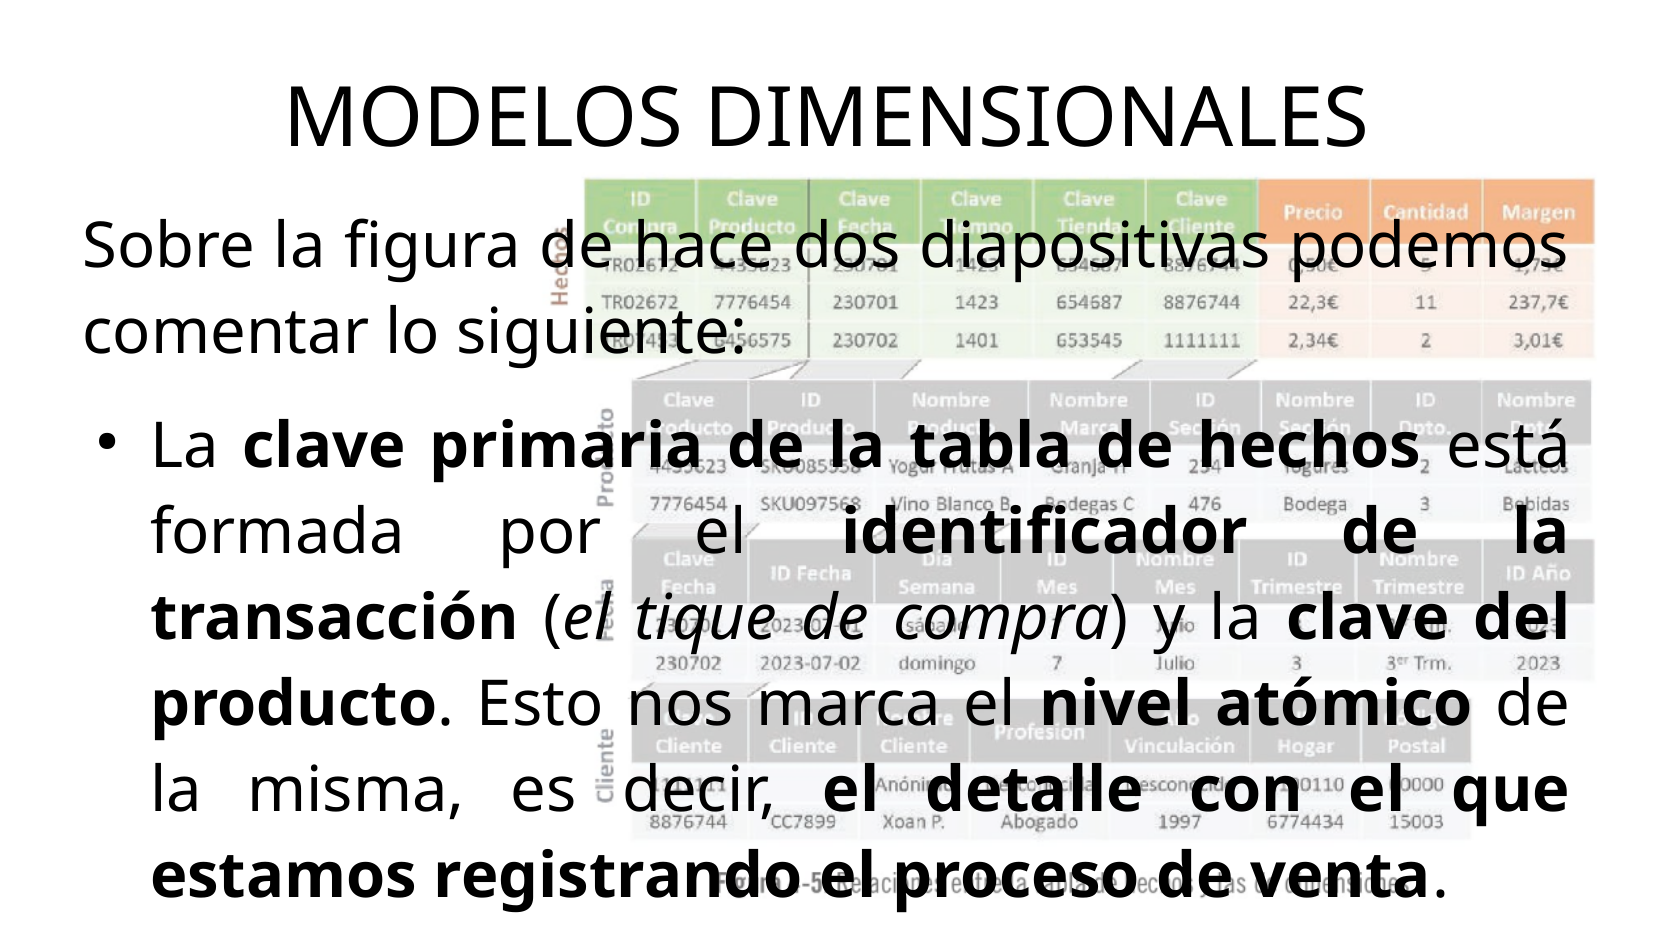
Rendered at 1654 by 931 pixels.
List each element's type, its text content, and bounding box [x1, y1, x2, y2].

title MODELOS DIMENSIONALES [82, 37, 1571, 193]
picture [531, 147, 1624, 909]
list Sobre la figura de hace dos diapositivas podemos comentar lo siguiente: La clave primaria de la tabla de hechos está formada por el identificador de la transacción (el tique de compra) y la clave del producto. Esto nos marca el nivel atómico de la misma, es decir, el detalle con el que estamos registrando el proceso de venta. [82, 199, 1571, 928]
